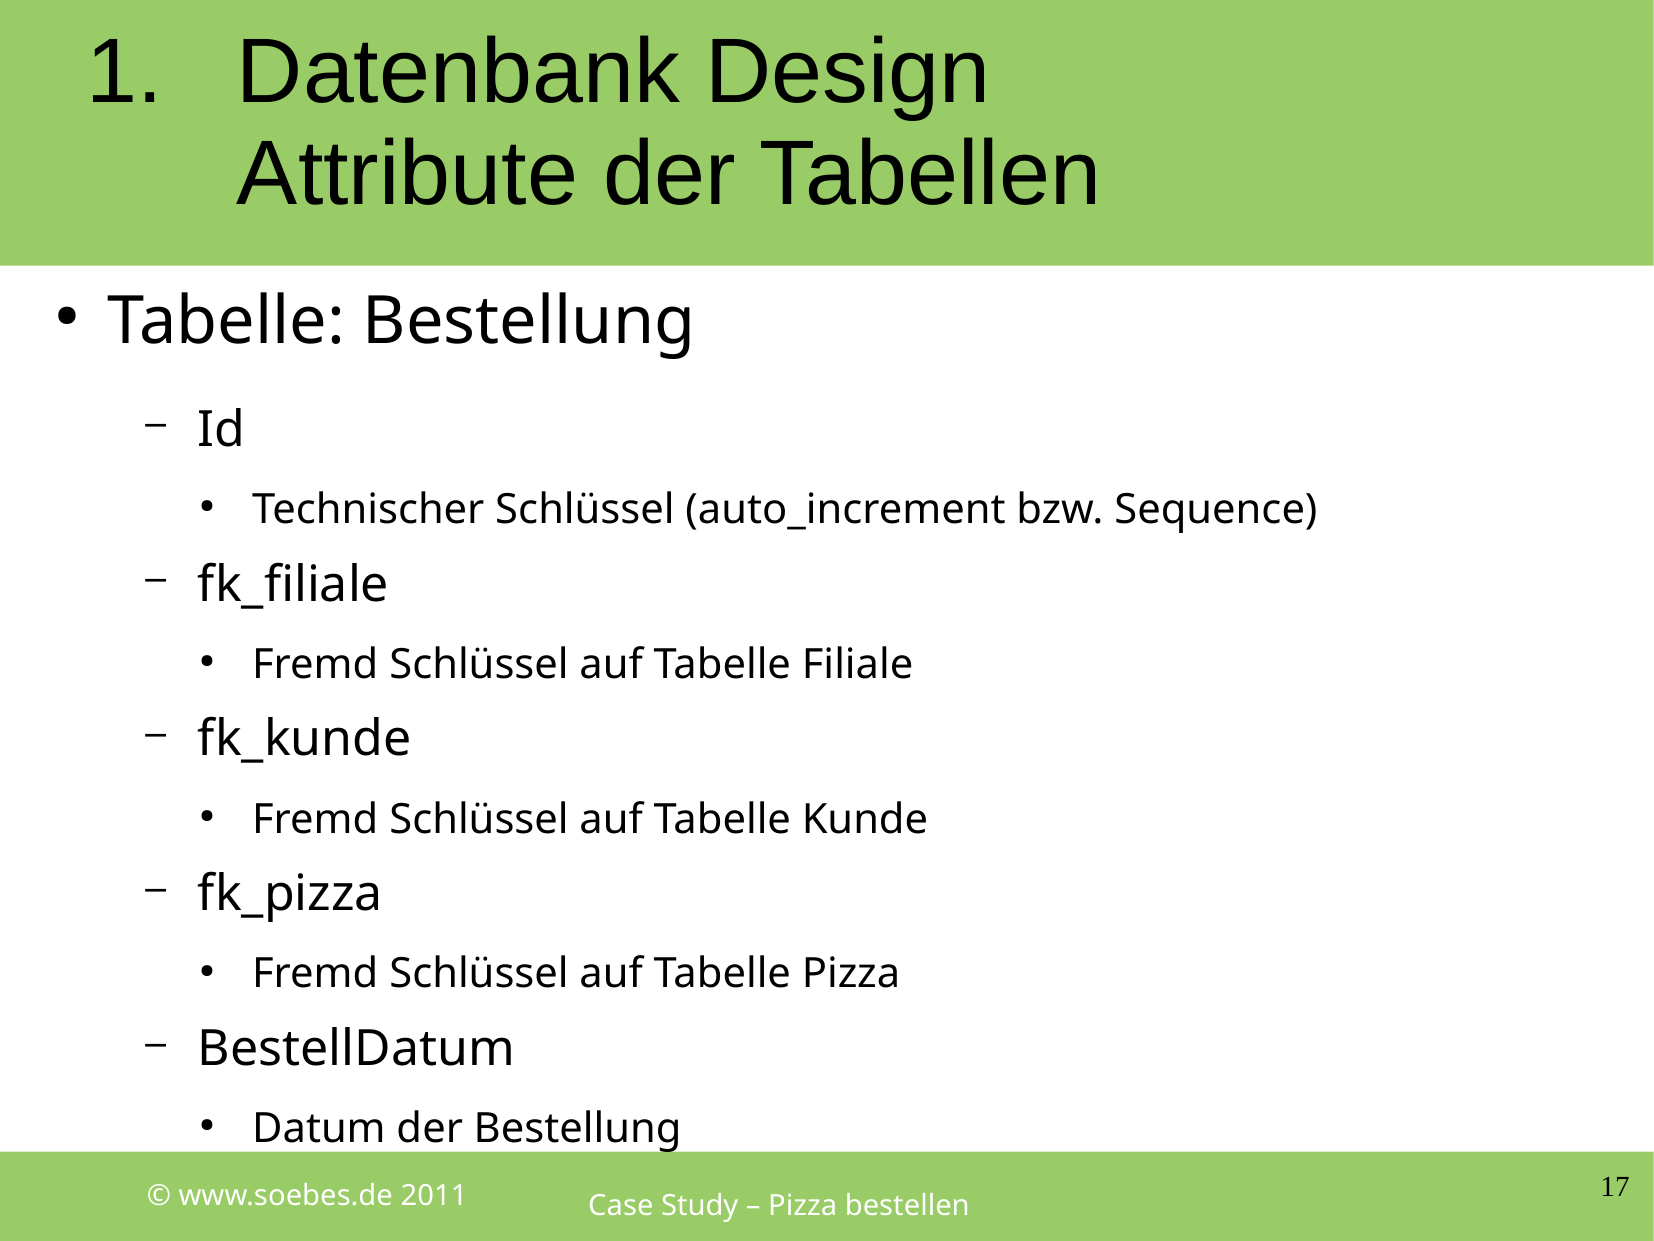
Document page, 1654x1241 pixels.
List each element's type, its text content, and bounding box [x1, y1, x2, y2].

list Tabelle: Bestellung Id Technischer Schlüssel (auto_increment bzw. Sequence) fk_filiale Fremd Schlüssel auf Tabelle Filiale fk_kunde Fremd Schlüssel auf Tabelle Kunde fk_pizza Fremd Schlüssel auf Tabelle Pizza BestellDatum Datum der Bestellung [37, 272, 1613, 1091]
title 1. Datenbank Design Attribute der Tabellen [86, 17, 1576, 226]
